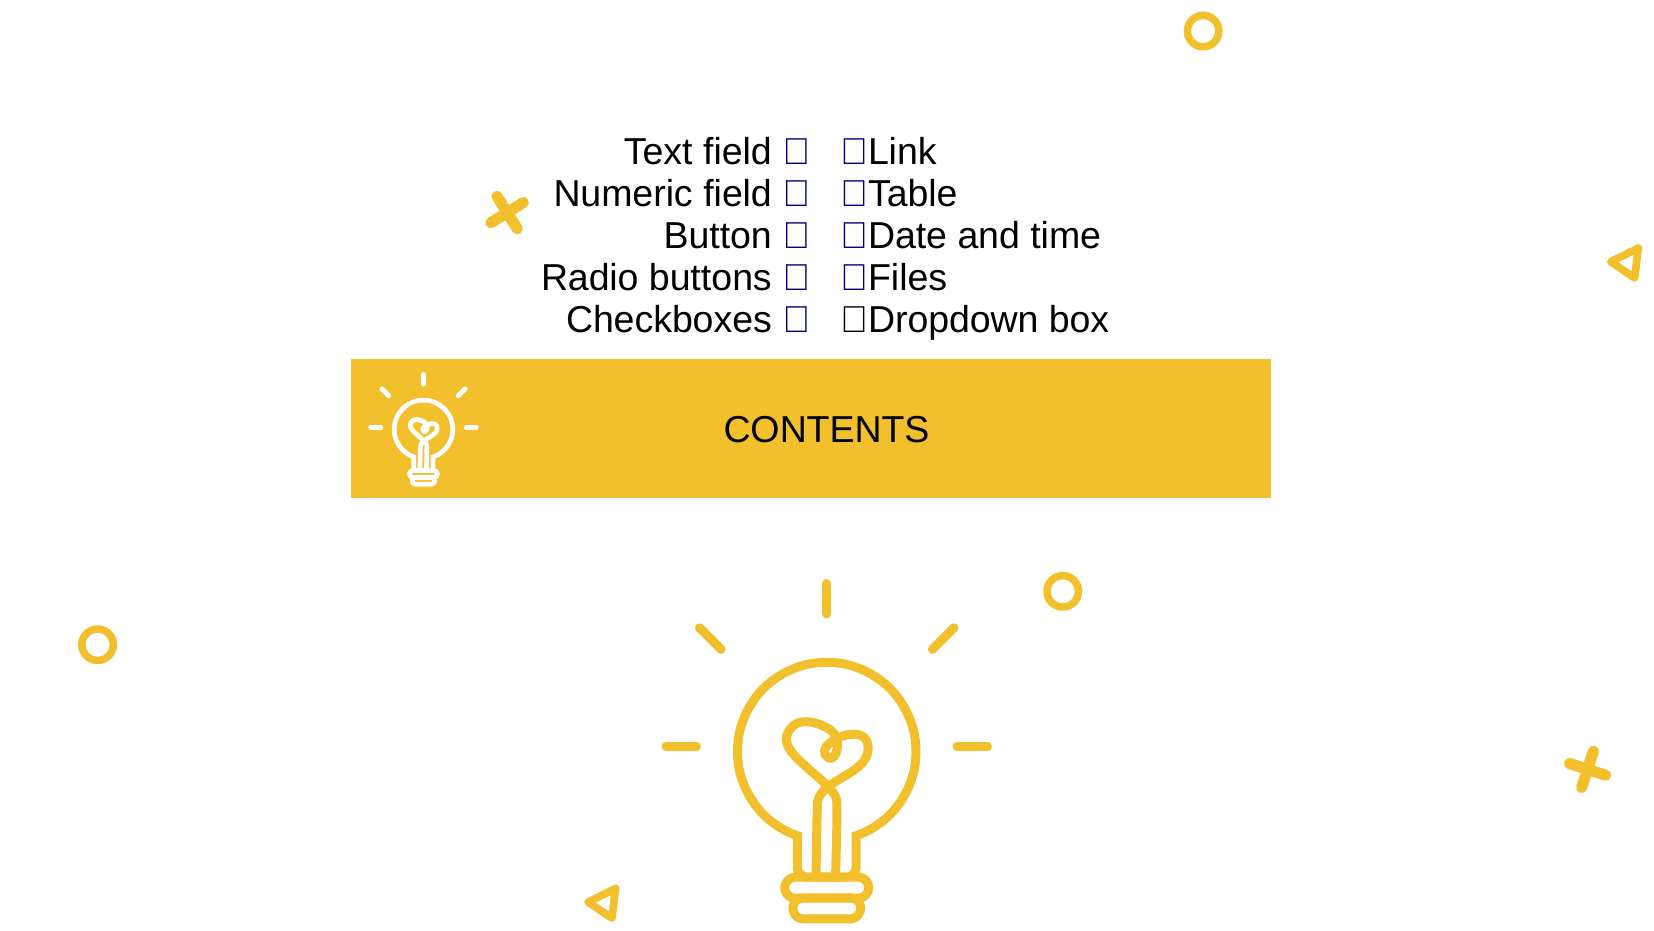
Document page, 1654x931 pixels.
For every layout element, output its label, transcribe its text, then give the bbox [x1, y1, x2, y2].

table_header 📌Link 📌Table 📌Date and time 📌Files 📌Dropdown box [825, 123, 1502, 726]
table_header Text field 📌 Numeric field 📌 Button 📌 Radio buttons 📌 Checkboxes 📌 [85, 123, 825, 726]
